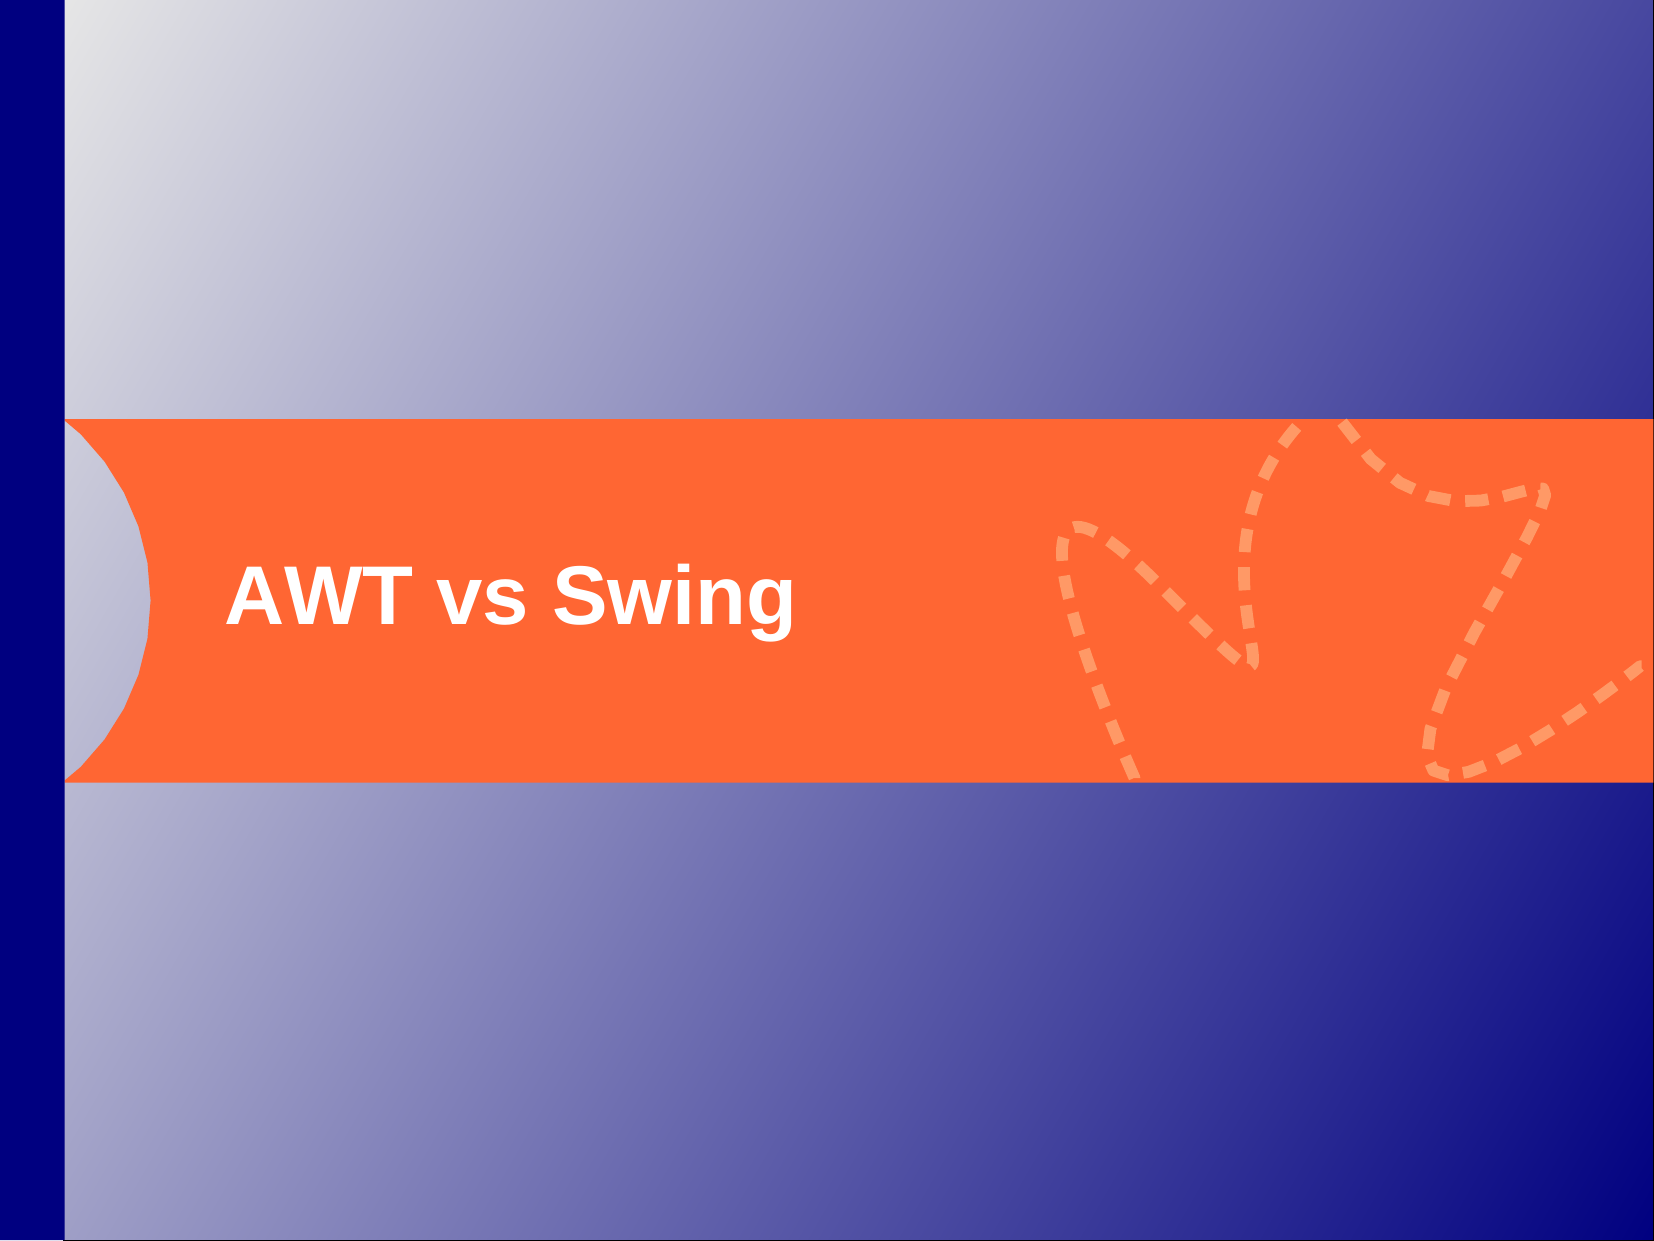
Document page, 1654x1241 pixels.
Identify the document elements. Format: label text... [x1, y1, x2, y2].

title AWT vs Swing [224, 497, 1093, 704]
